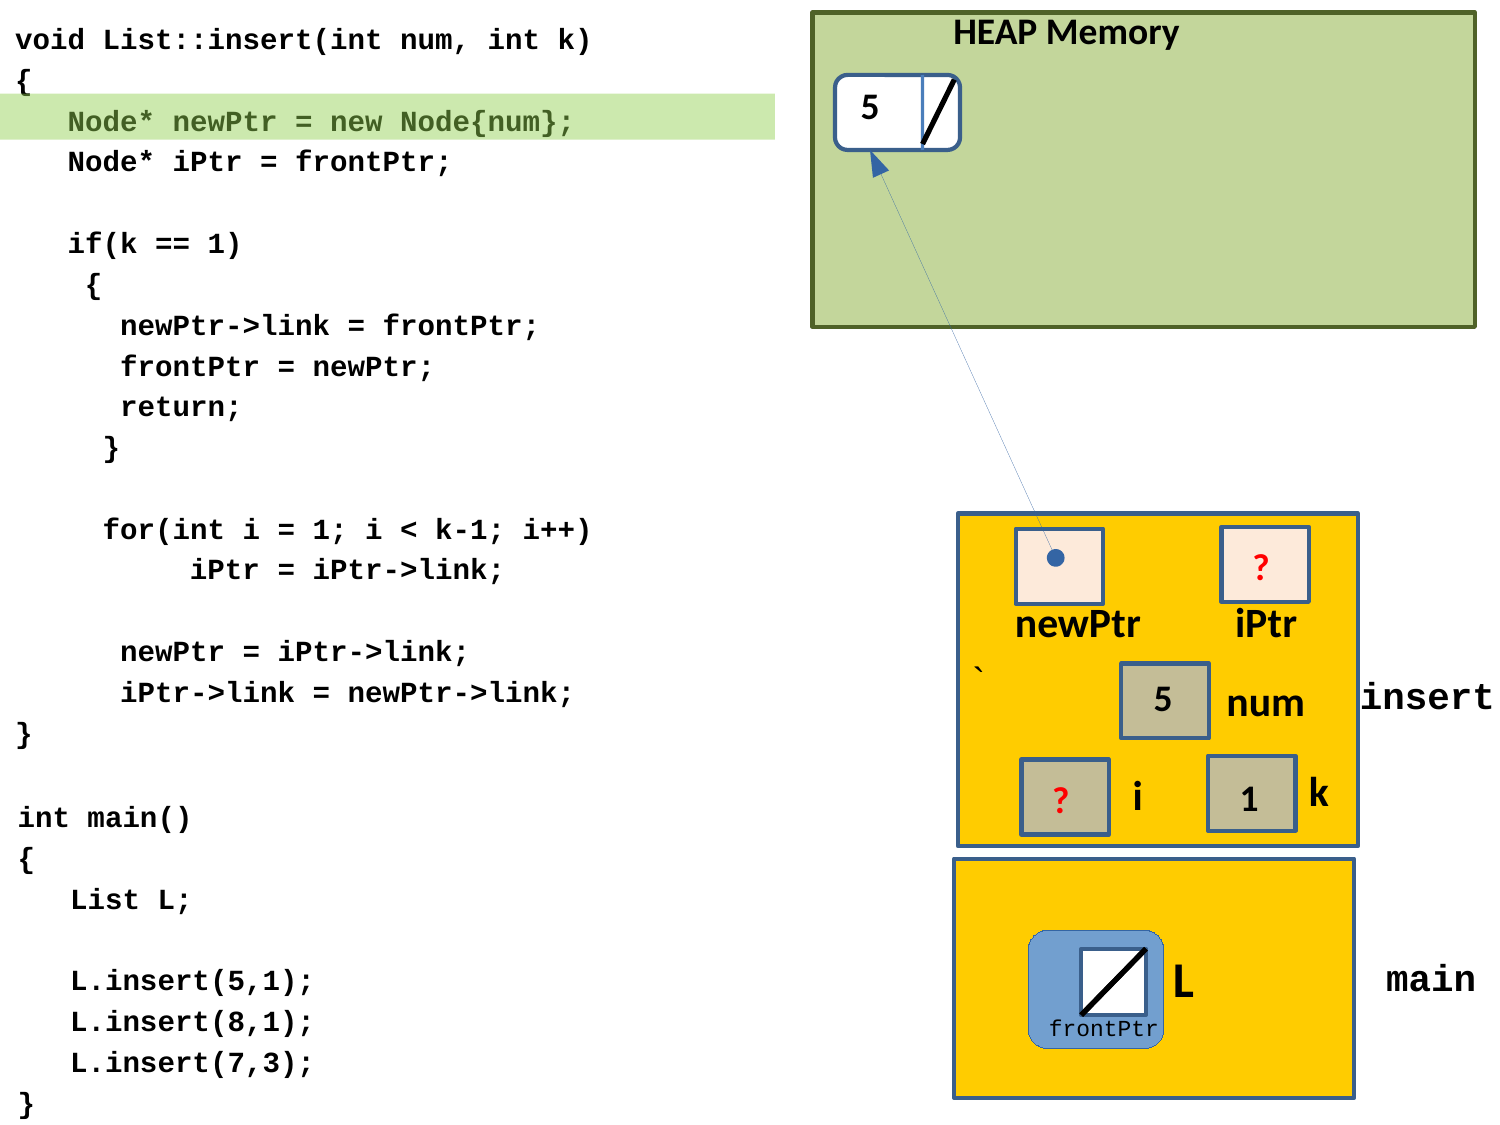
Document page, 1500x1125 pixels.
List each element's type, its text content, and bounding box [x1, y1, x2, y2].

text_box [954, 858, 1355, 1098]
text_box ? [1237, 535, 1313, 596]
text_box iPtr [1220, 588, 1312, 654]
text_box [1121, 663, 1209, 739]
text_box main [1371, 947, 1492, 1007]
text_box ` [957, 513, 1358, 847]
text_box 5 [1138, 666, 1214, 727]
text_box 1 [1224, 766, 1300, 827]
text_box [1015, 528, 1104, 588]
text_box [1207, 755, 1296, 831]
text_box [0, 93, 775, 140]
text_box newPtr [1000, 588, 1156, 654]
subtitle void List::insert(int num, int k) { Node* newPtr = new Node{num}; Node* iPtr = frontPtr; if(k == 1) { newPtr->link = frontPtr; frontPtr = newPtr; return; } for(int i = 1; i < k-1; i++) iPtr = iPtr->link; newPtr = iPtr->link; iPtr->link = newPtr->link; } [0, 12, 825, 1053]
text_box HEAP Memory [938, 0, 1195, 60]
text_box k [1293, 757, 1344, 823]
text_box [825, 12, 1475, 327]
text_box int main() { List L; L.insert(5,1); L.insert(8,1); L.insert(7,3); } [2, 790, 730, 1122]
text_box i [1117, 761, 1158, 827]
text_box 5 [845, 74, 921, 135]
text_box frontPtr [1034, 1006, 1174, 1049]
text_box L [1158, 940, 1210, 1016]
text_box [1021, 759, 1109, 835]
text_box num [1211, 667, 1321, 733]
text_box ? [1037, 768, 1113, 829]
text_box insert [1345, 664, 1500, 770]
text_box [1221, 526, 1309, 588]
